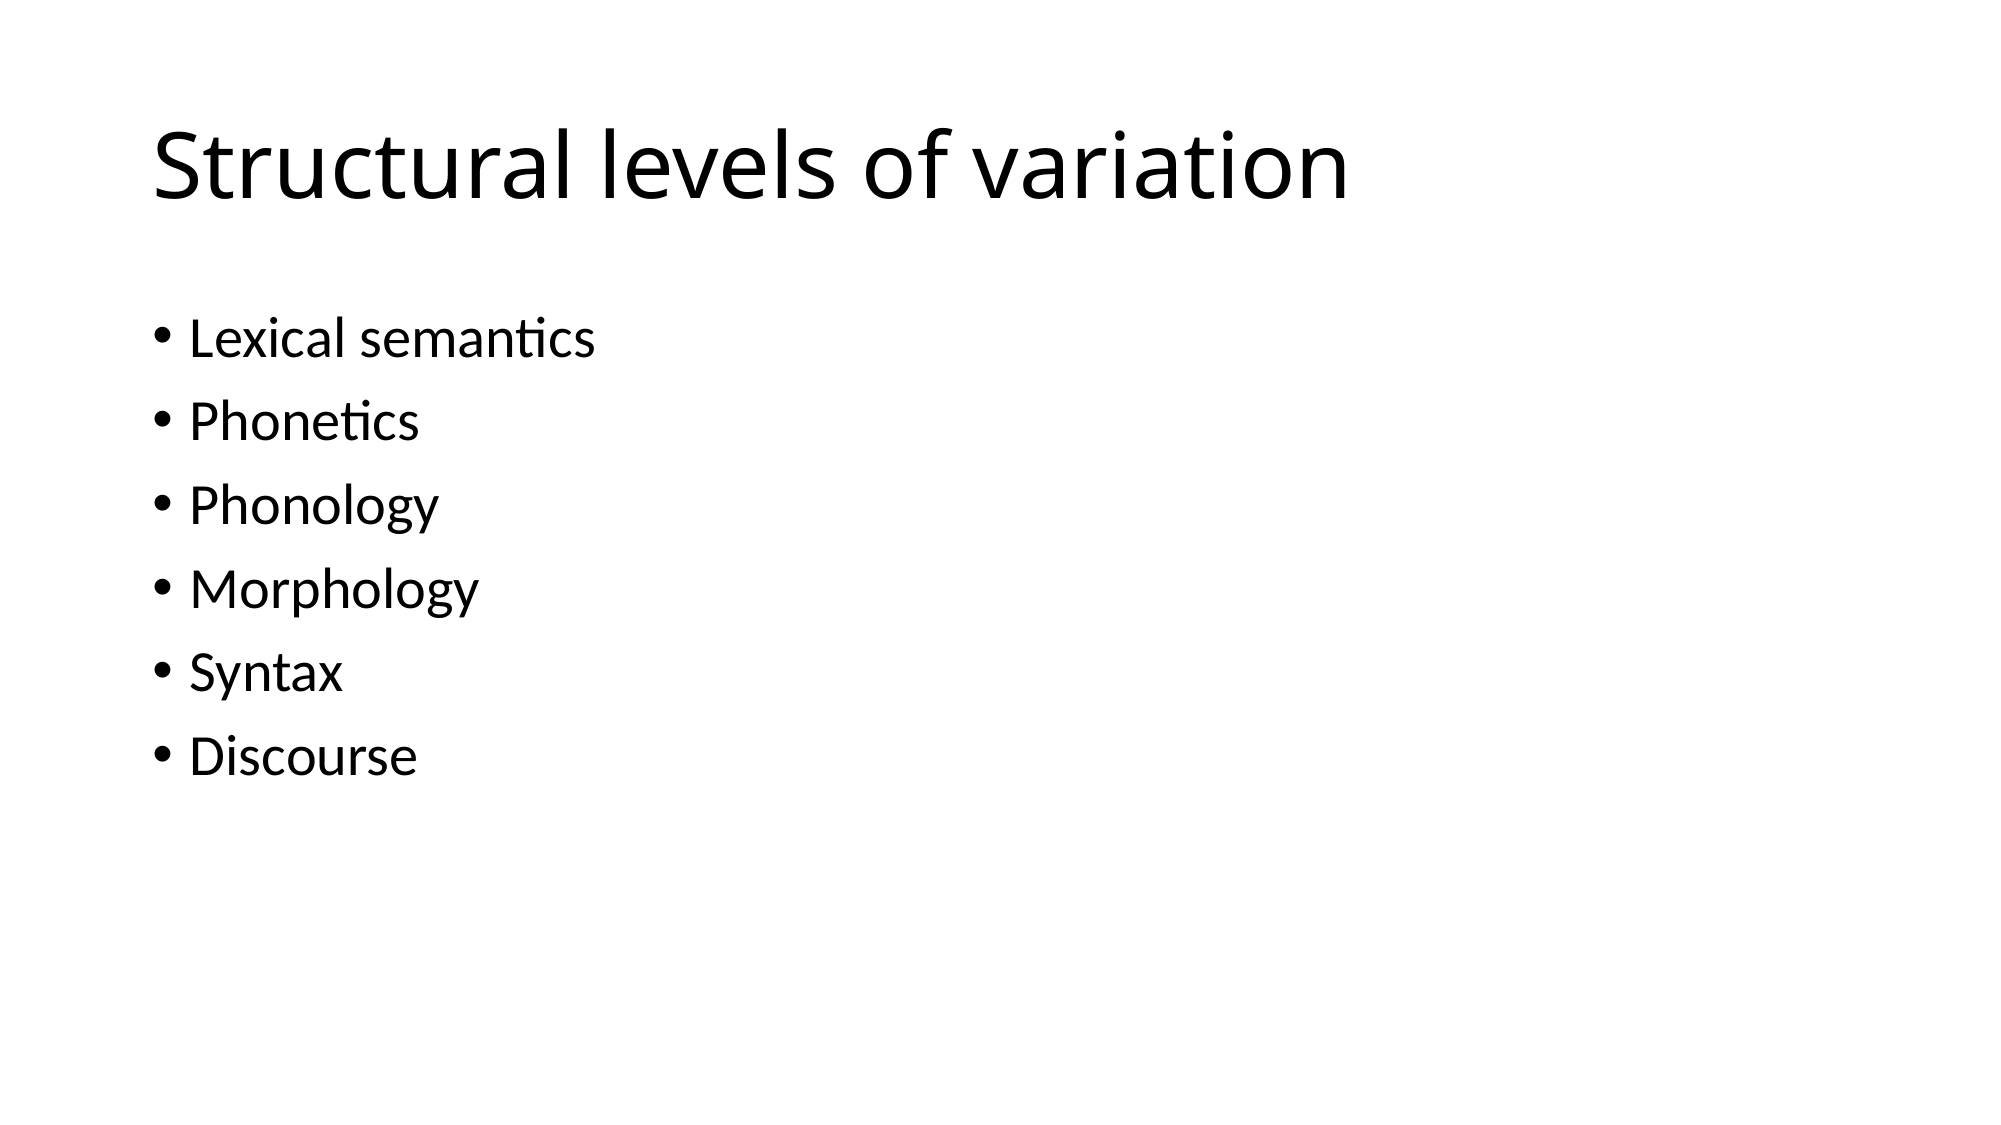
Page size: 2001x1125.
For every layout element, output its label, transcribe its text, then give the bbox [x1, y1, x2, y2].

title Structural levels of variation [137, 59, 1863, 278]
list Lexical semantics Phonetics Phonology Morphology Syntax Discourse [137, 299, 1863, 1014]
